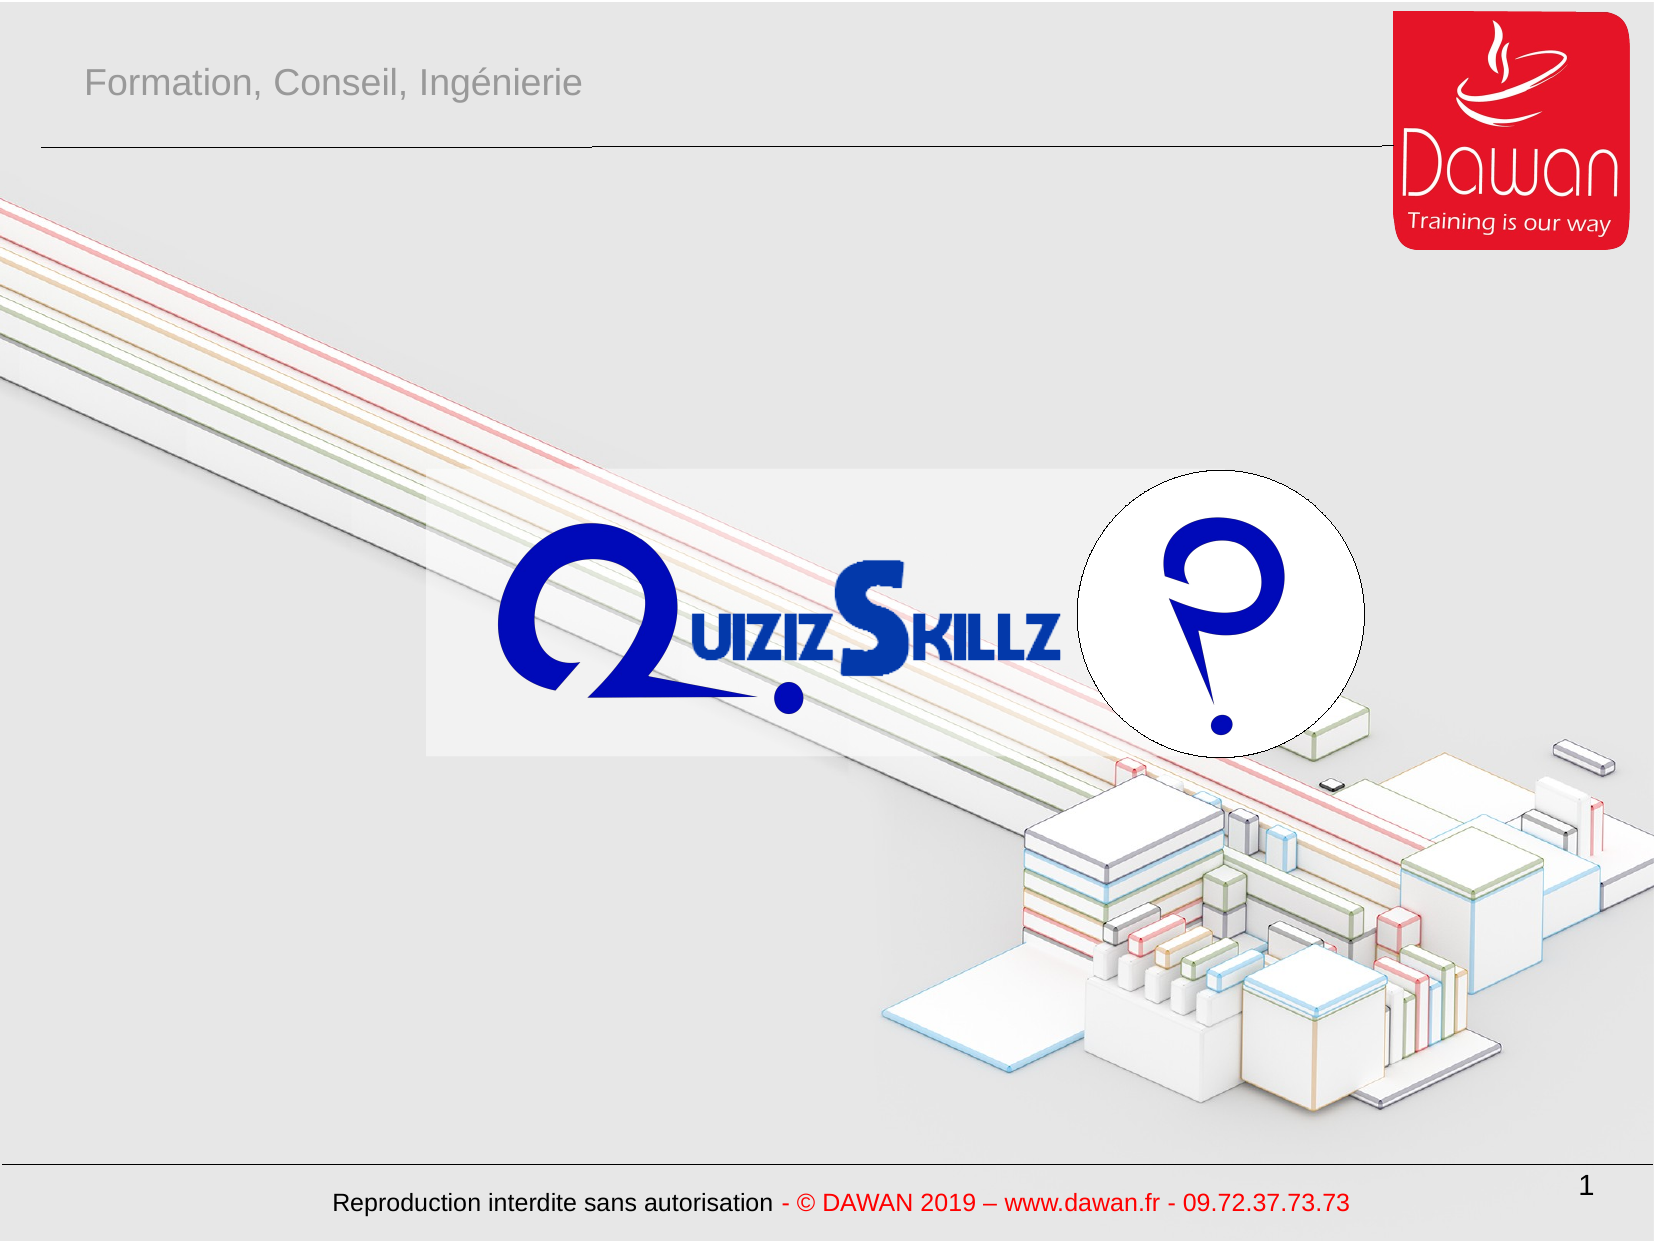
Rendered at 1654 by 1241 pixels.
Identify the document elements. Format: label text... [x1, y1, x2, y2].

picture [0, 2, 1654, 1241]
text_box [1259, 475, 1365, 684]
text_box Formation, Conseil, Ingénierie [23, 53, 644, 113]
text_box [426, 468, 1341, 758]
